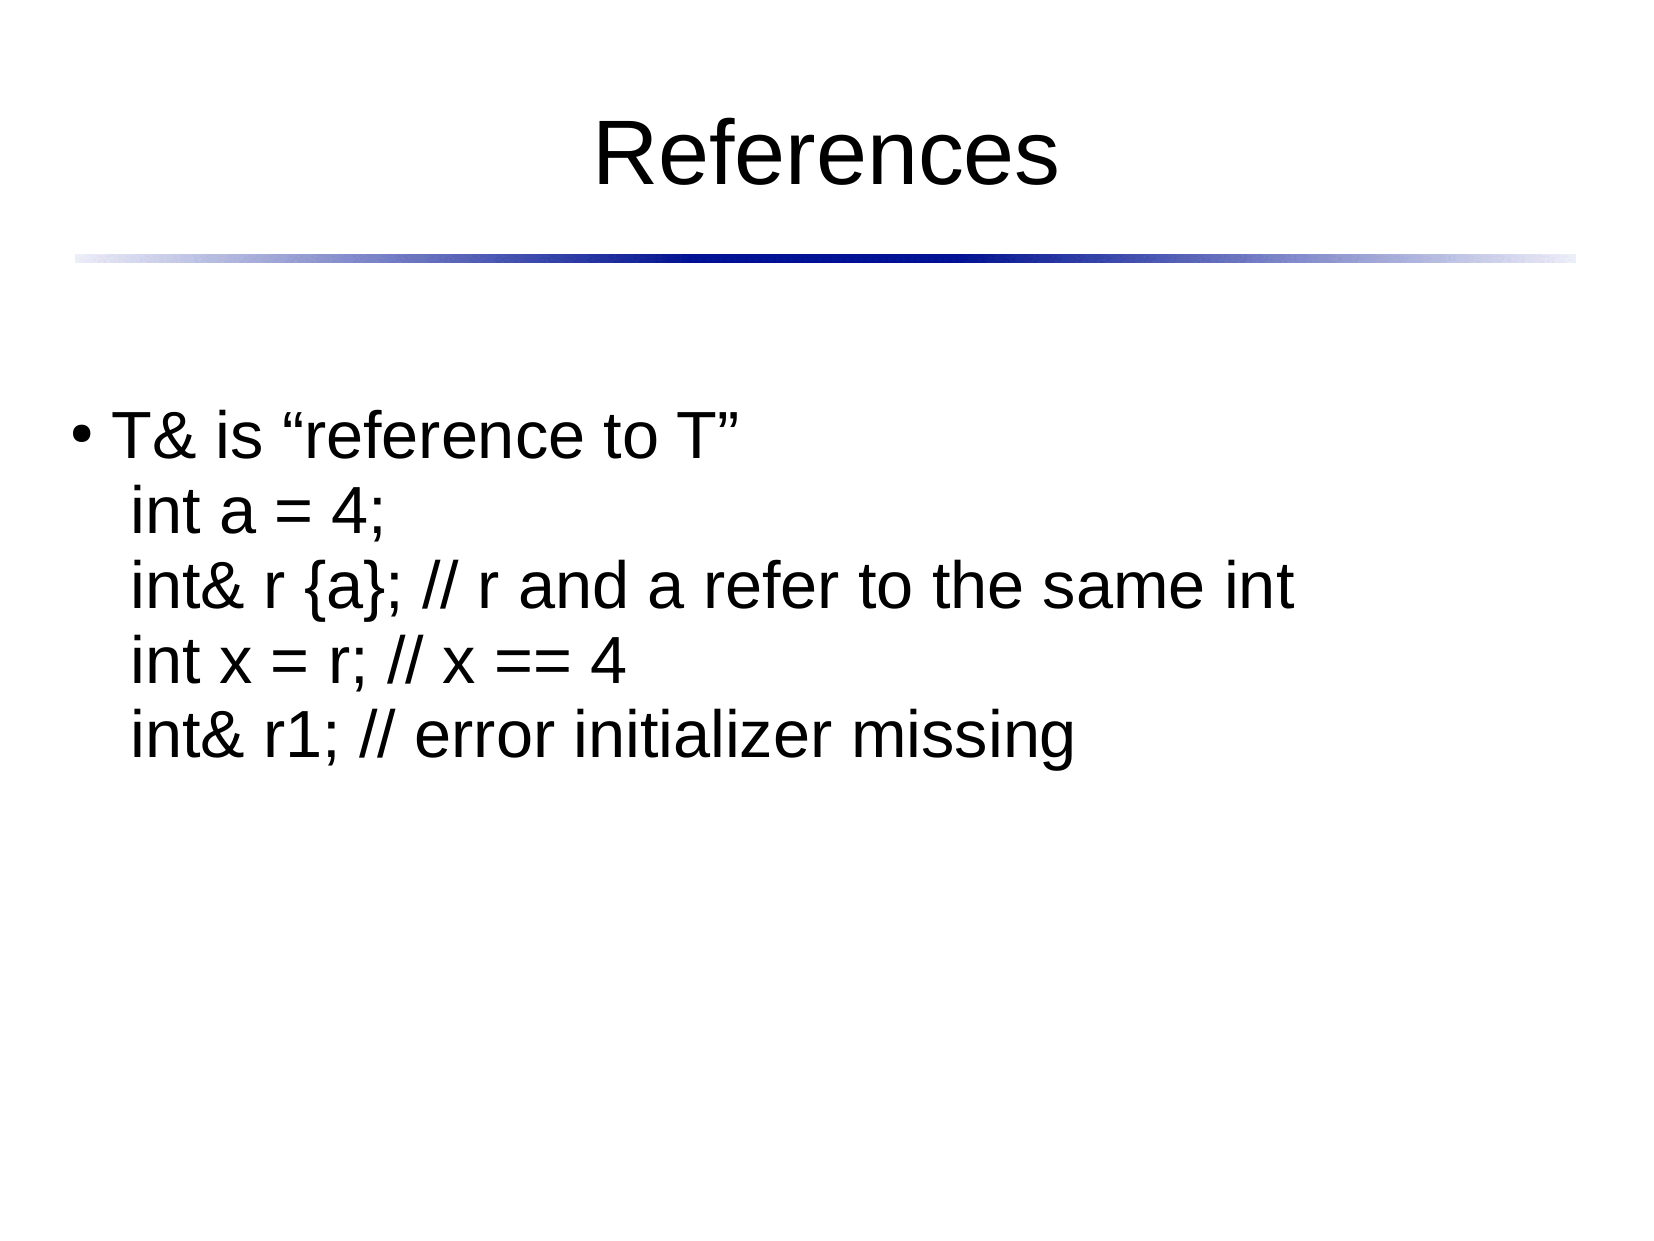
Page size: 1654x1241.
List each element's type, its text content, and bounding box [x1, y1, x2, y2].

title References [82, 65, 1571, 241]
subtitle T& is “reference to T” int a = 4; int& r {a}; // r and a refer to the same int int x = r; // x == 4 int& r1; // error initializer missing [69, 302, 1558, 868]
picture [75, 254, 1576, 263]
